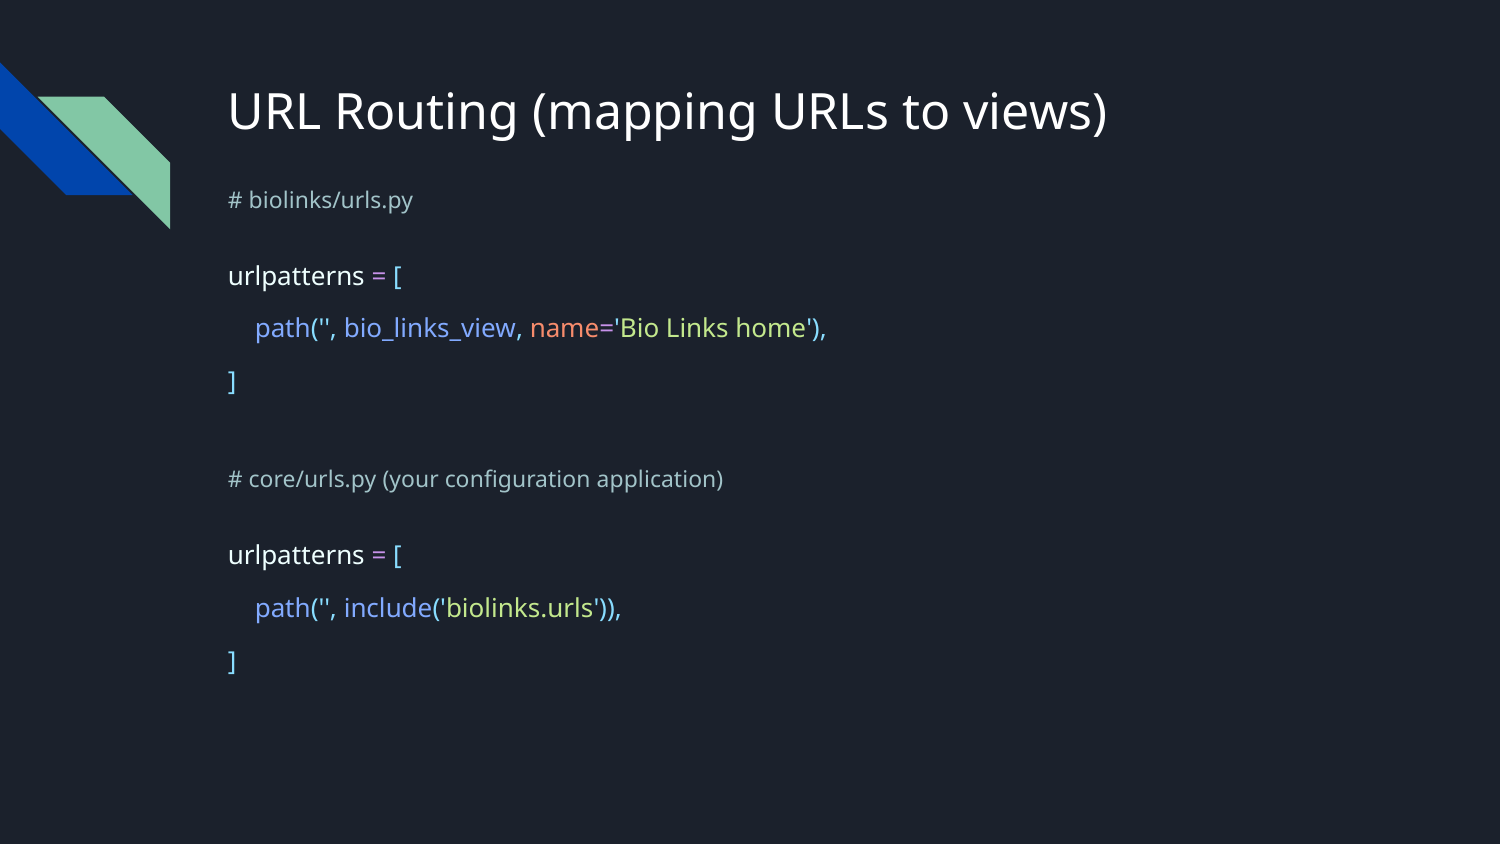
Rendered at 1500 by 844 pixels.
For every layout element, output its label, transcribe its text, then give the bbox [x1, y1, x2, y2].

list # biolinks/urls.py urlpatterns = [ path('', bio_links_view, name='Bio Links home'), ] # core/urls.py (your configuration application) urlpatterns = [ path('', include('biolinks.urls')), ] [212, 166, 1368, 820]
title URL Routing (mapping URLs to views) [212, 64, 1368, 166]
